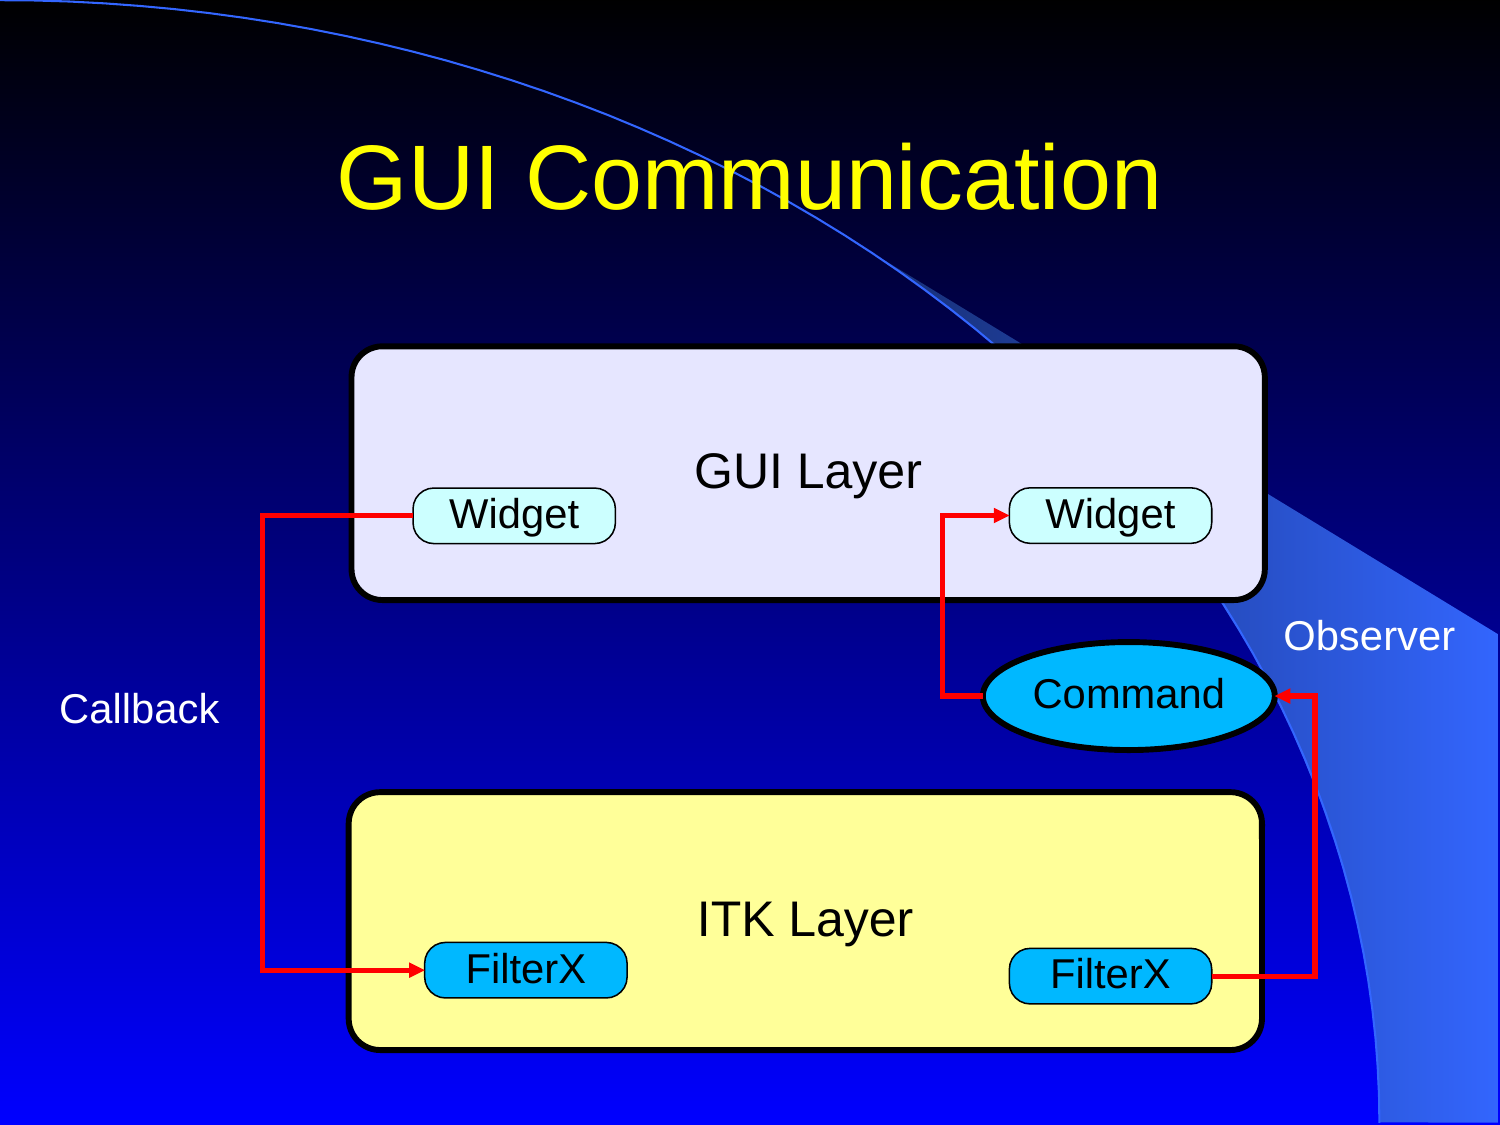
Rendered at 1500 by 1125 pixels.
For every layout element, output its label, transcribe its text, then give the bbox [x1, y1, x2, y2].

text_box Widget [413, 488, 616, 544]
text_box Observer [1283, 615, 1456, 660]
text_box FilterX [1009, 948, 1212, 1004]
text_box GUI Layer [351, 346, 1265, 601]
text_box FilterX [424, 942, 628, 998]
text_box Command [983, 642, 1275, 751]
text_box ITK Layer [348, 792, 1263, 1051]
title GUI Communication [112, 87, 1388, 276]
text_box Widget [1009, 487, 1212, 544]
text_box Callback [59, 688, 220, 733]
